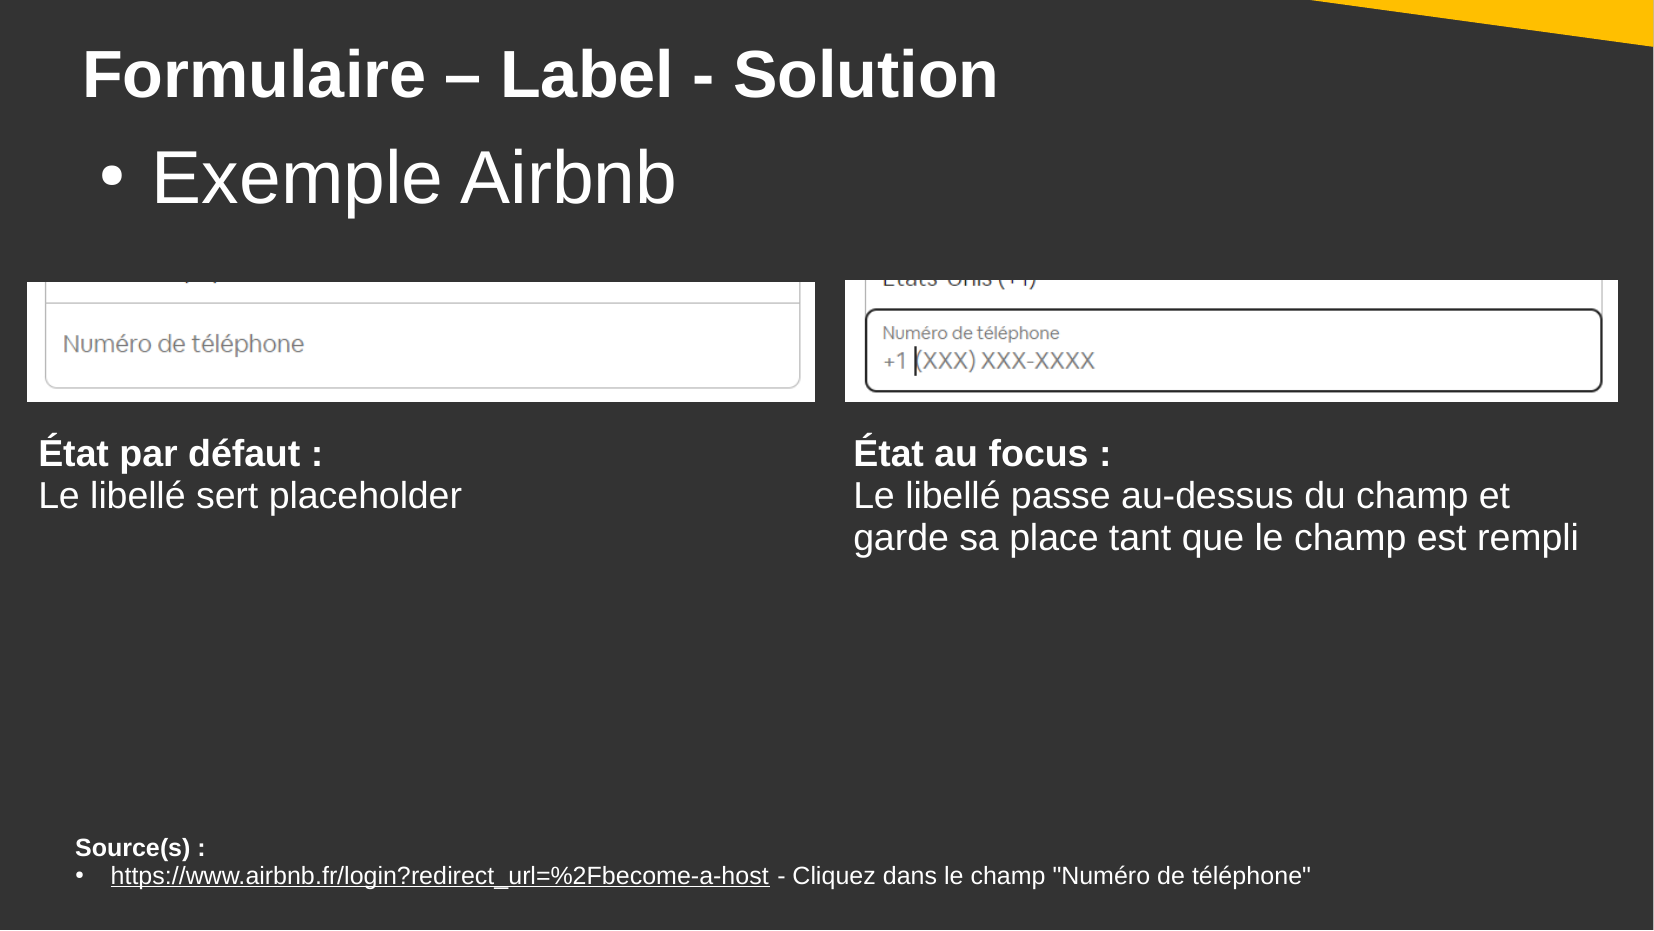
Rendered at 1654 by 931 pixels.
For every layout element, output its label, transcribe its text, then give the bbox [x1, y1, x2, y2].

text_box État au focus : Le libellé passe au-dessus du champ et garde sa place tant que le champ est rempli [838, 424, 1595, 608]
text_box Source(s) : https://www.airbnb.fr/login?redirect_url=%2Fbecome-a-host - Cliquez dans le champ "Numéro de téléphone" [60, 826, 1546, 898]
picture [845, 280, 1618, 402]
title Formulaire – Label - Solution [82, 37, 1571, 114]
picture [27, 282, 815, 402]
text_box État par défaut : Le libellé sert placeholder [23, 424, 734, 566]
list Exemple Airbnb [80, 135, 1620, 225]
text_box [1310, 0, 1654, 47]
